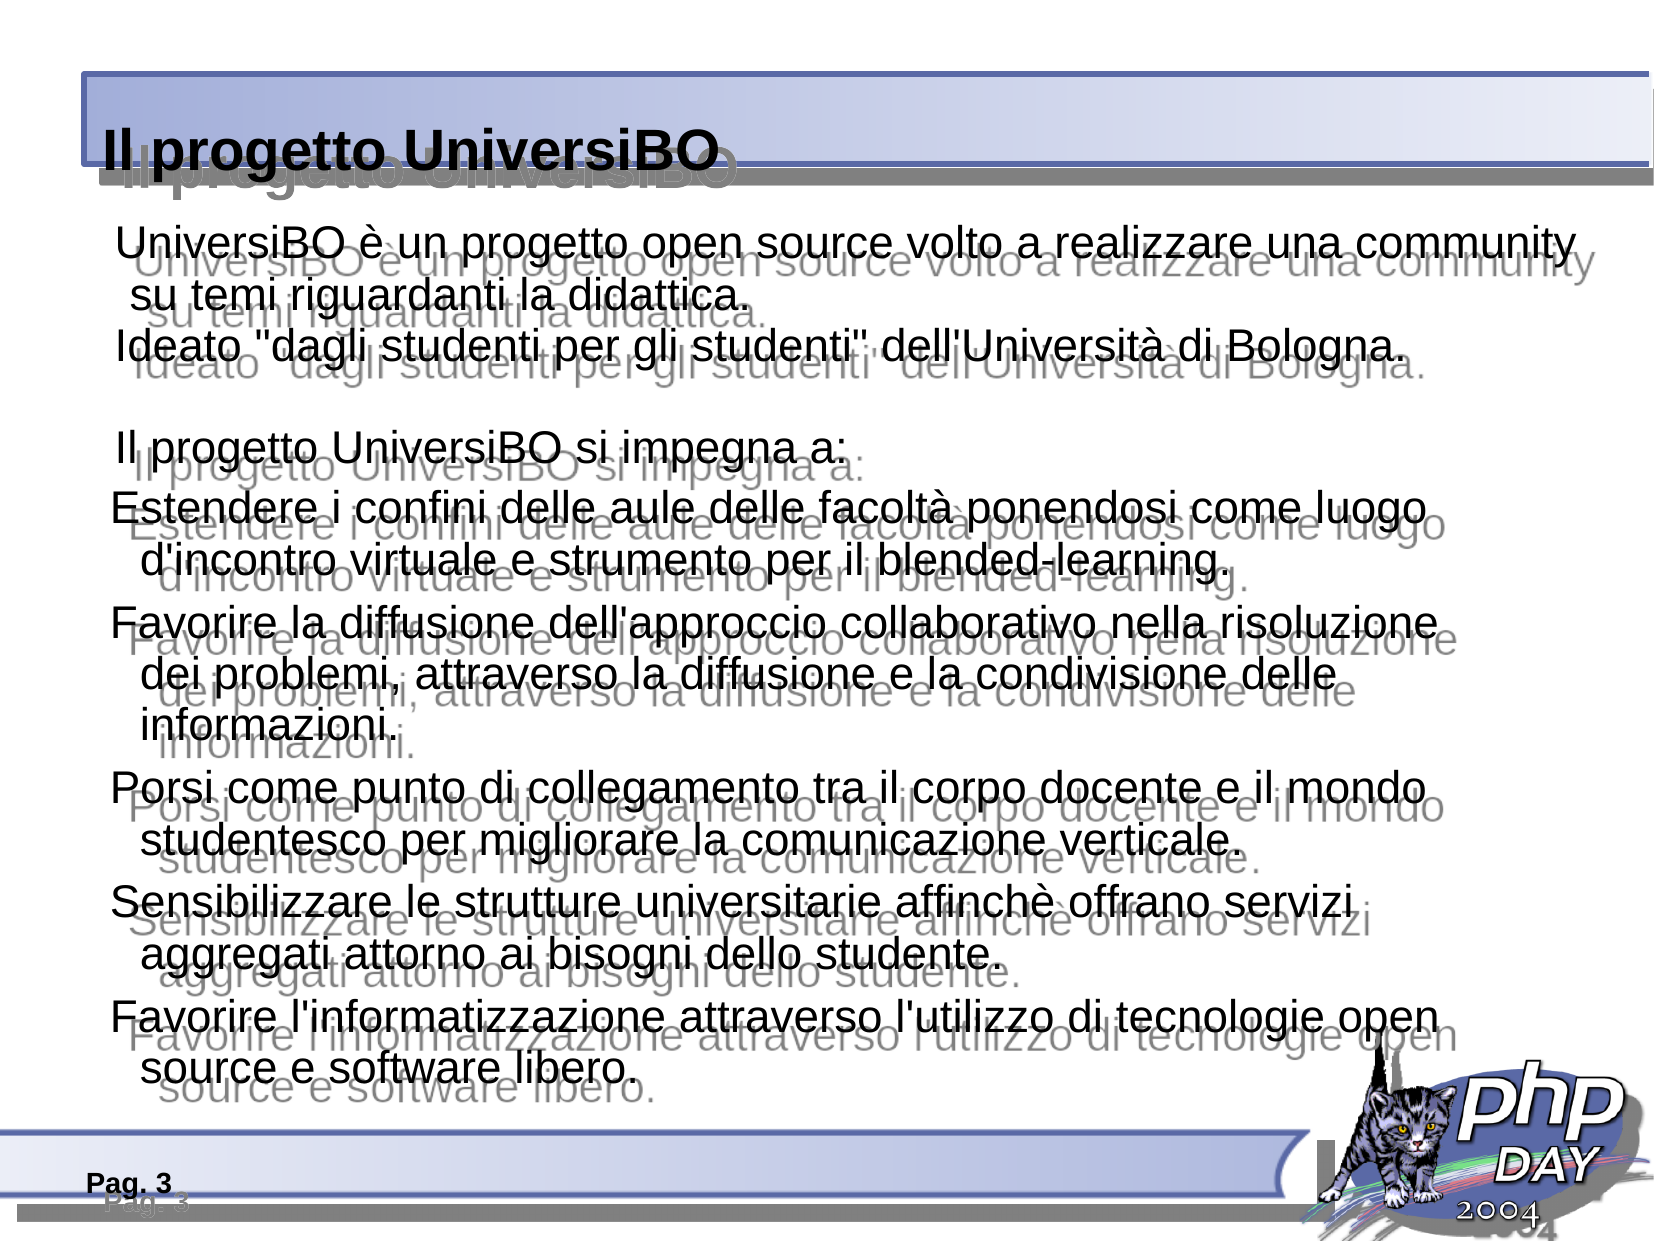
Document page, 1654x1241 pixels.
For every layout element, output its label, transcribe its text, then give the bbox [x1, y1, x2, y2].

picture [0, 1025, 1652, 1233]
text_box UniversiBO è un progetto open source volto a realizzare una community su temi riguardanti la didattica. Ideato "dagli studenti per gli studenti" dell'Università di Bologna. Il progetto UniversiBO si impegna a: [99, 217, 1620, 1008]
picture [110, 1195, 117, 1201]
text_box Il progetto UniversiBO [102, 85, 1394, 155]
picture [126, 1180, 133, 1190]
text_box Estendere i confini delle aule delle facoltà ponendosi come luogo d'incontro virtuale e strumento per il blended-learning. Favorire la diffusione dell'approccio collaborativo nella risoluzione dei problemi, attraverso la diffusione e la condivisione delle informazioni. Porsi come punto di collegamento tra il corpo docente e il mondo studentesco per migliorare la comunicazione verticale. Sensibilizzare le strutture universitarie affinchè offrano servizi aggregati attorno ai bisogni dello studente. Favorire l'informatizzazione attraverso l'utilizzo di tecnologie open source e software libero. [87, 482, 1510, 1094]
